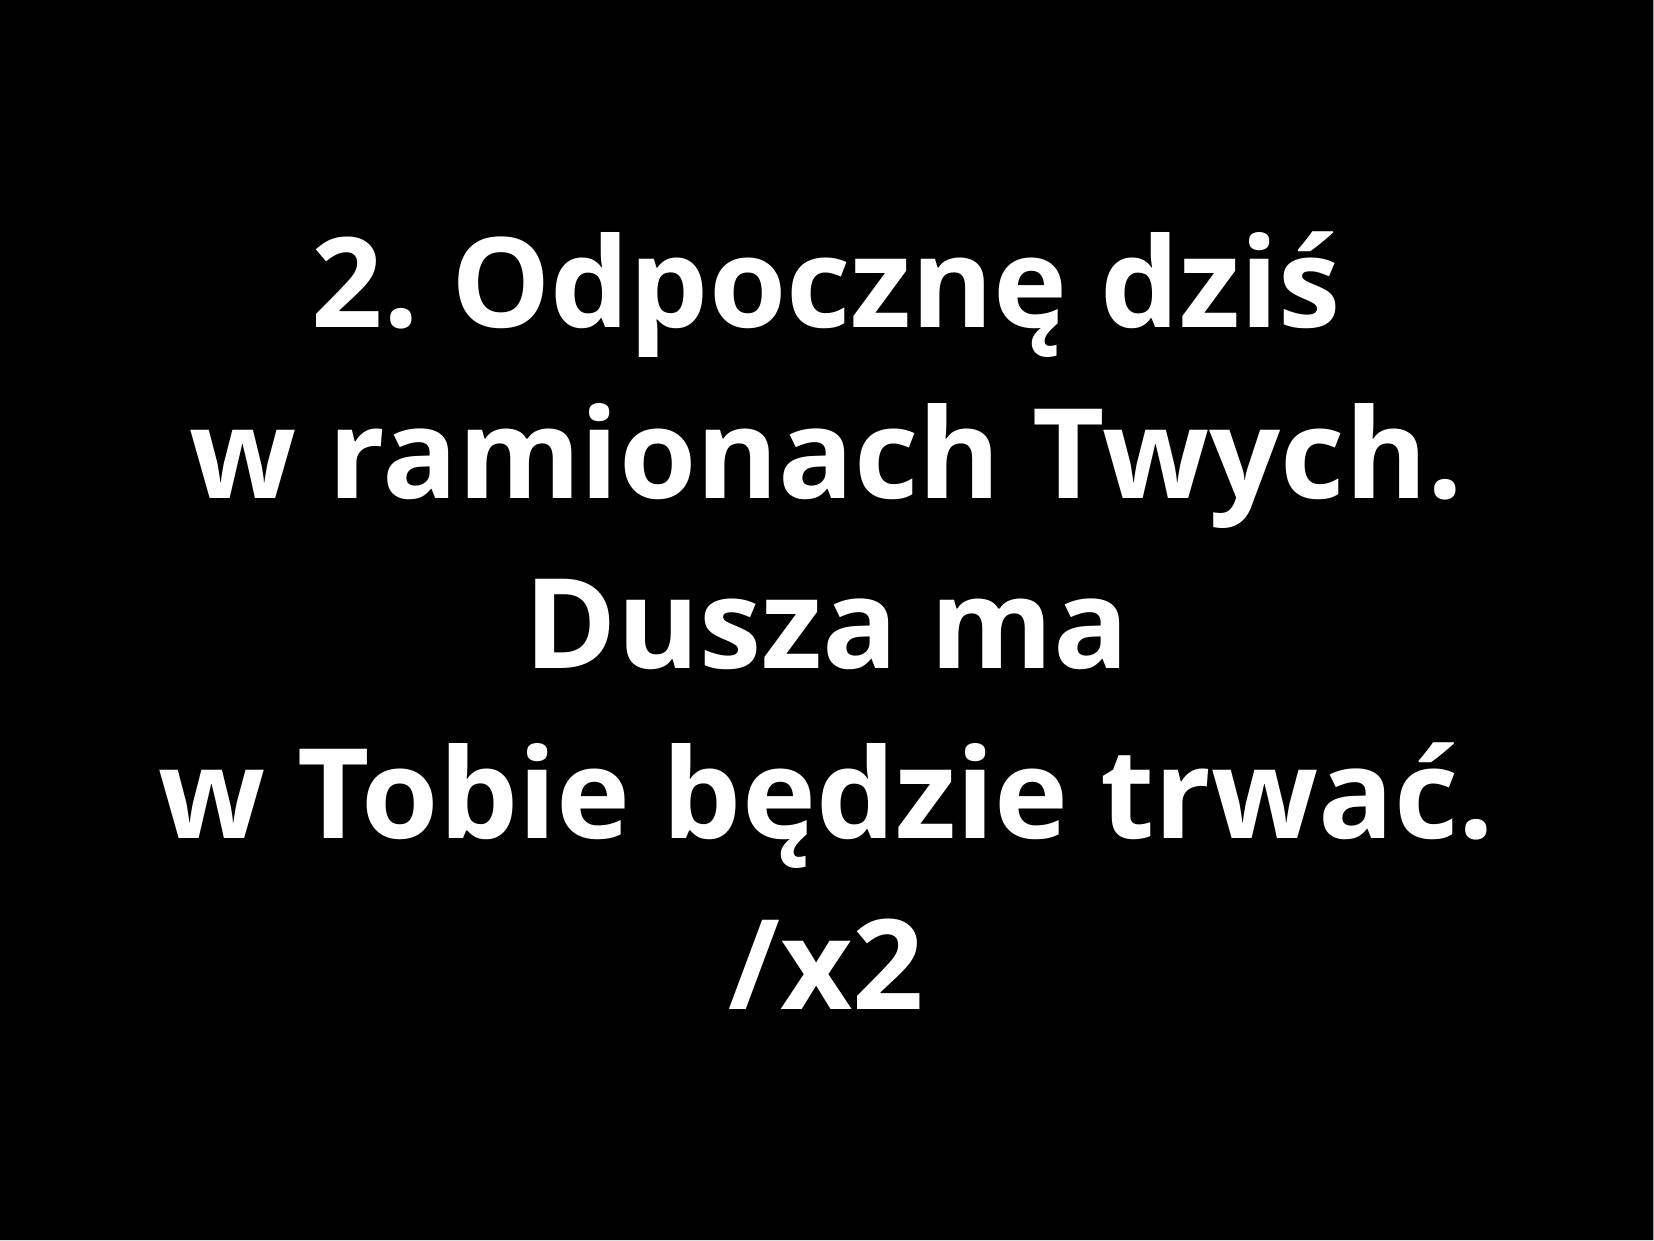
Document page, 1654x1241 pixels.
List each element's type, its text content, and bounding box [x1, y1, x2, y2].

title 2. Odpocznę dziś w ramionach Twych. Dusza ma w Tobie będzie trwać. /x2 [0, 0, 1654, 1241]
